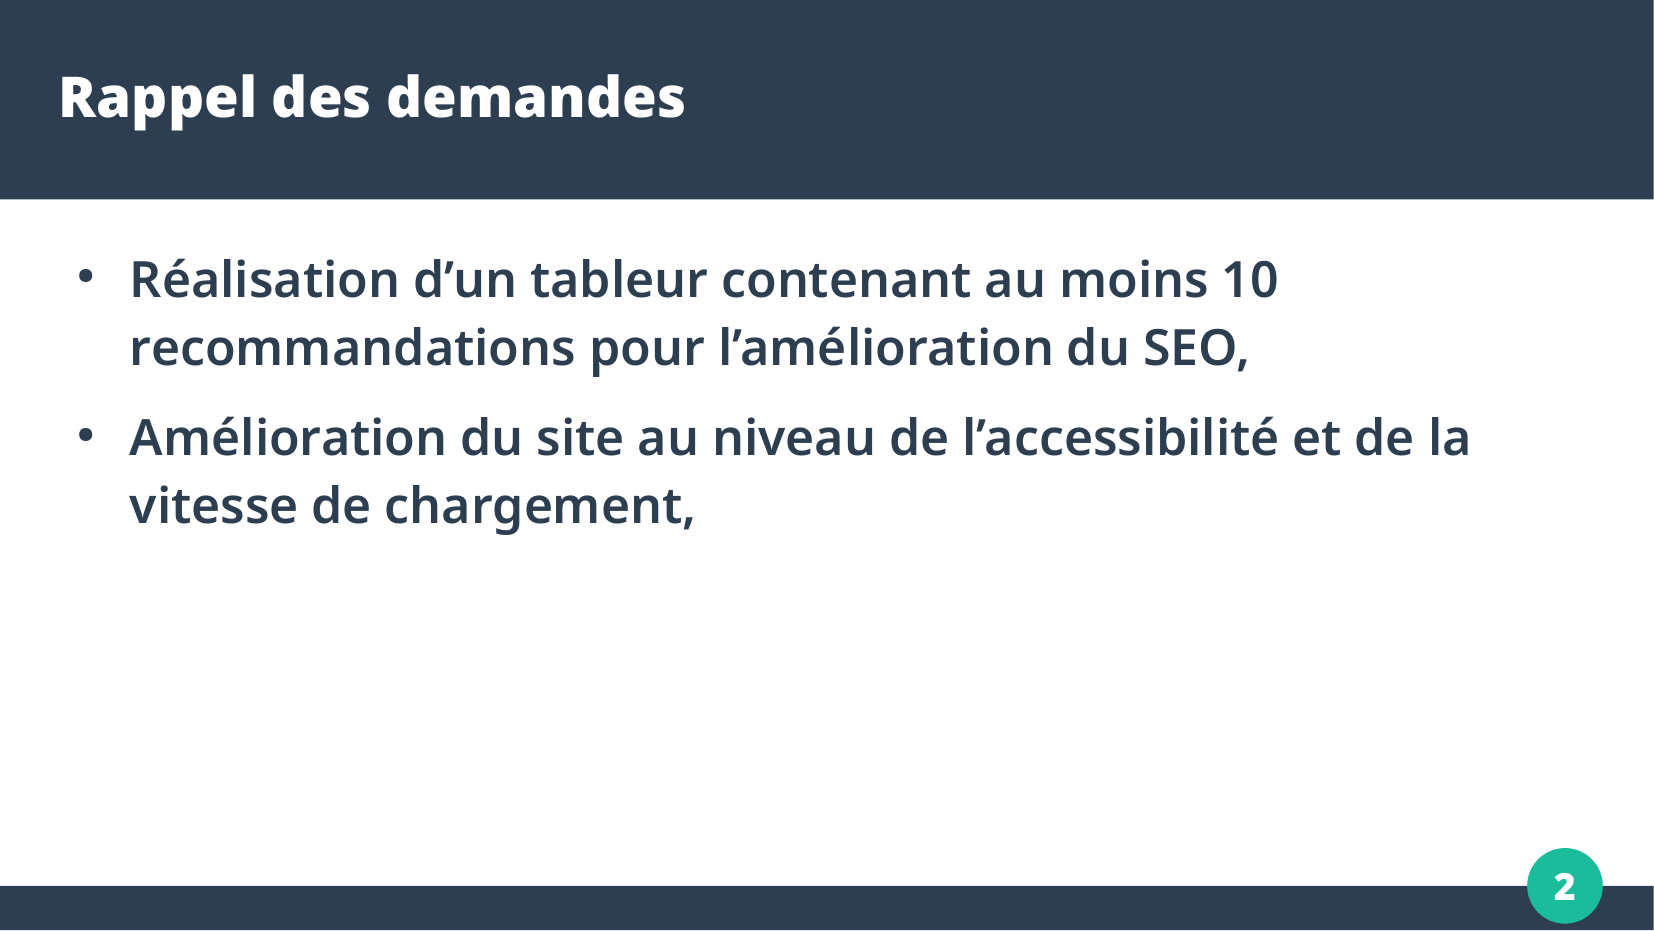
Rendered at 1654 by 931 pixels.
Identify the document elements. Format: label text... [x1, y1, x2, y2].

list Réalisation d’un tableur contenant au moins 10 recommandations pour l’amélioration du SEO, Amélioration du site au niveau de l’accessibilité et de la vitesse de chargement, [59, 243, 1595, 864]
title Rappel des demandes [59, 37, 1595, 156]
